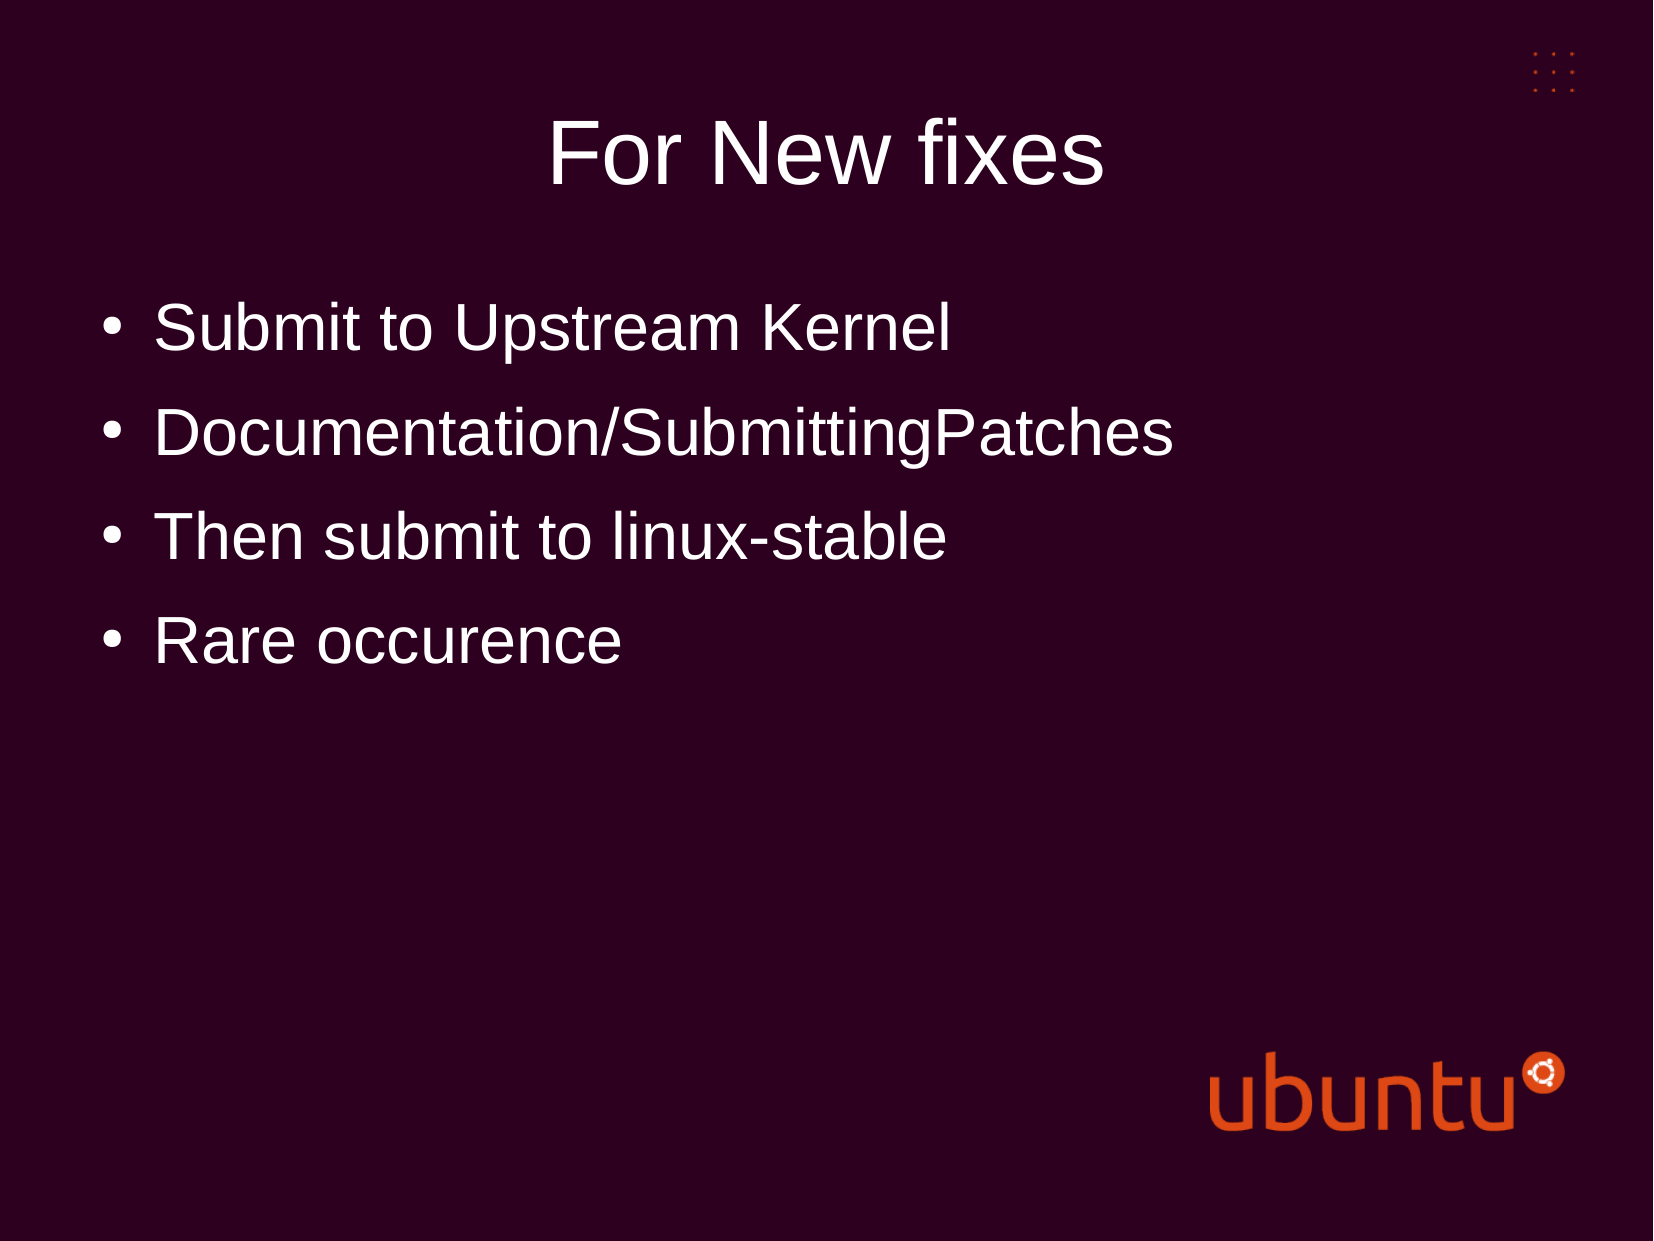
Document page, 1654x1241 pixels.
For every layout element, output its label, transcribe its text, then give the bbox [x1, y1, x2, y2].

title For New fixes [82, 49, 1571, 257]
list Submit to Upstream Kernel Documentation/SubmittingPatches Then submit to linux-stable Rare occurence [82, 290, 1571, 1010]
picture [1121, 960, 1653, 1223]
picture [1571, 49, 1575, 94]
